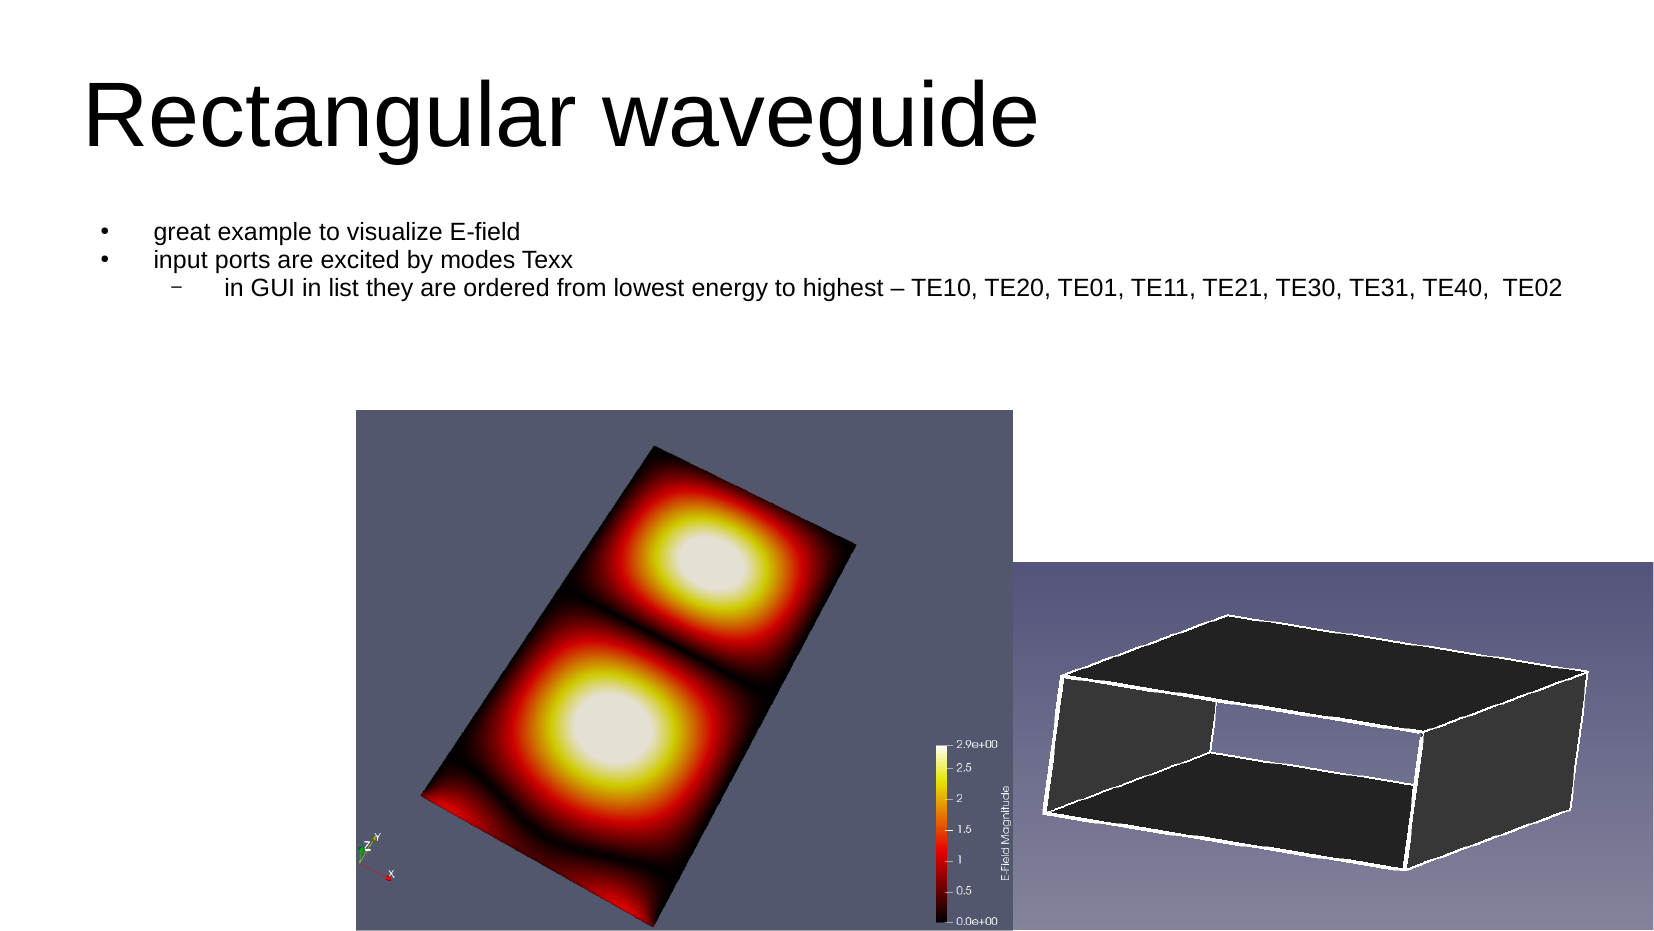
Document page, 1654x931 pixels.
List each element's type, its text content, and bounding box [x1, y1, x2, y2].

picture [356, 410, 1654, 931]
title Rectangular waveguide [82, 37, 1571, 193]
list great example to visualize E-field input ports are excited by modes Texx in GUI in list they are ordered from lowest energy to highest – TE10, TE20, TE01, TE11, TE21, TE30, TE31, TE40, TE02 [82, 217, 1571, 413]
